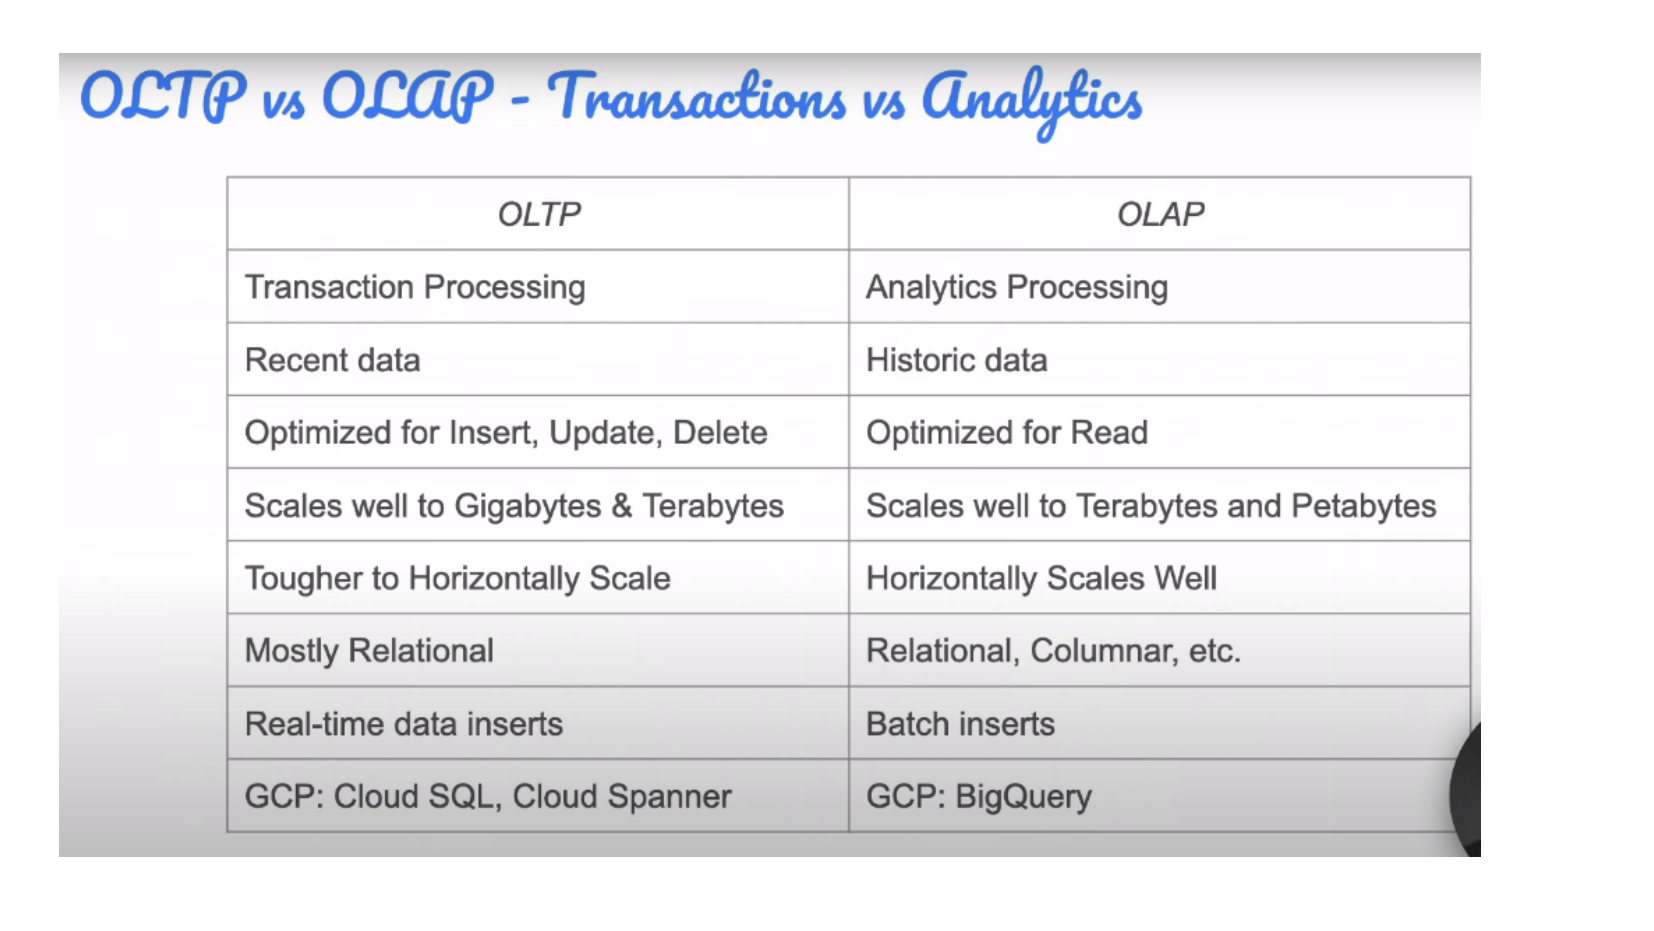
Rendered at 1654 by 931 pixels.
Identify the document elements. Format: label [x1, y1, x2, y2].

picture [59, 53, 1481, 857]
